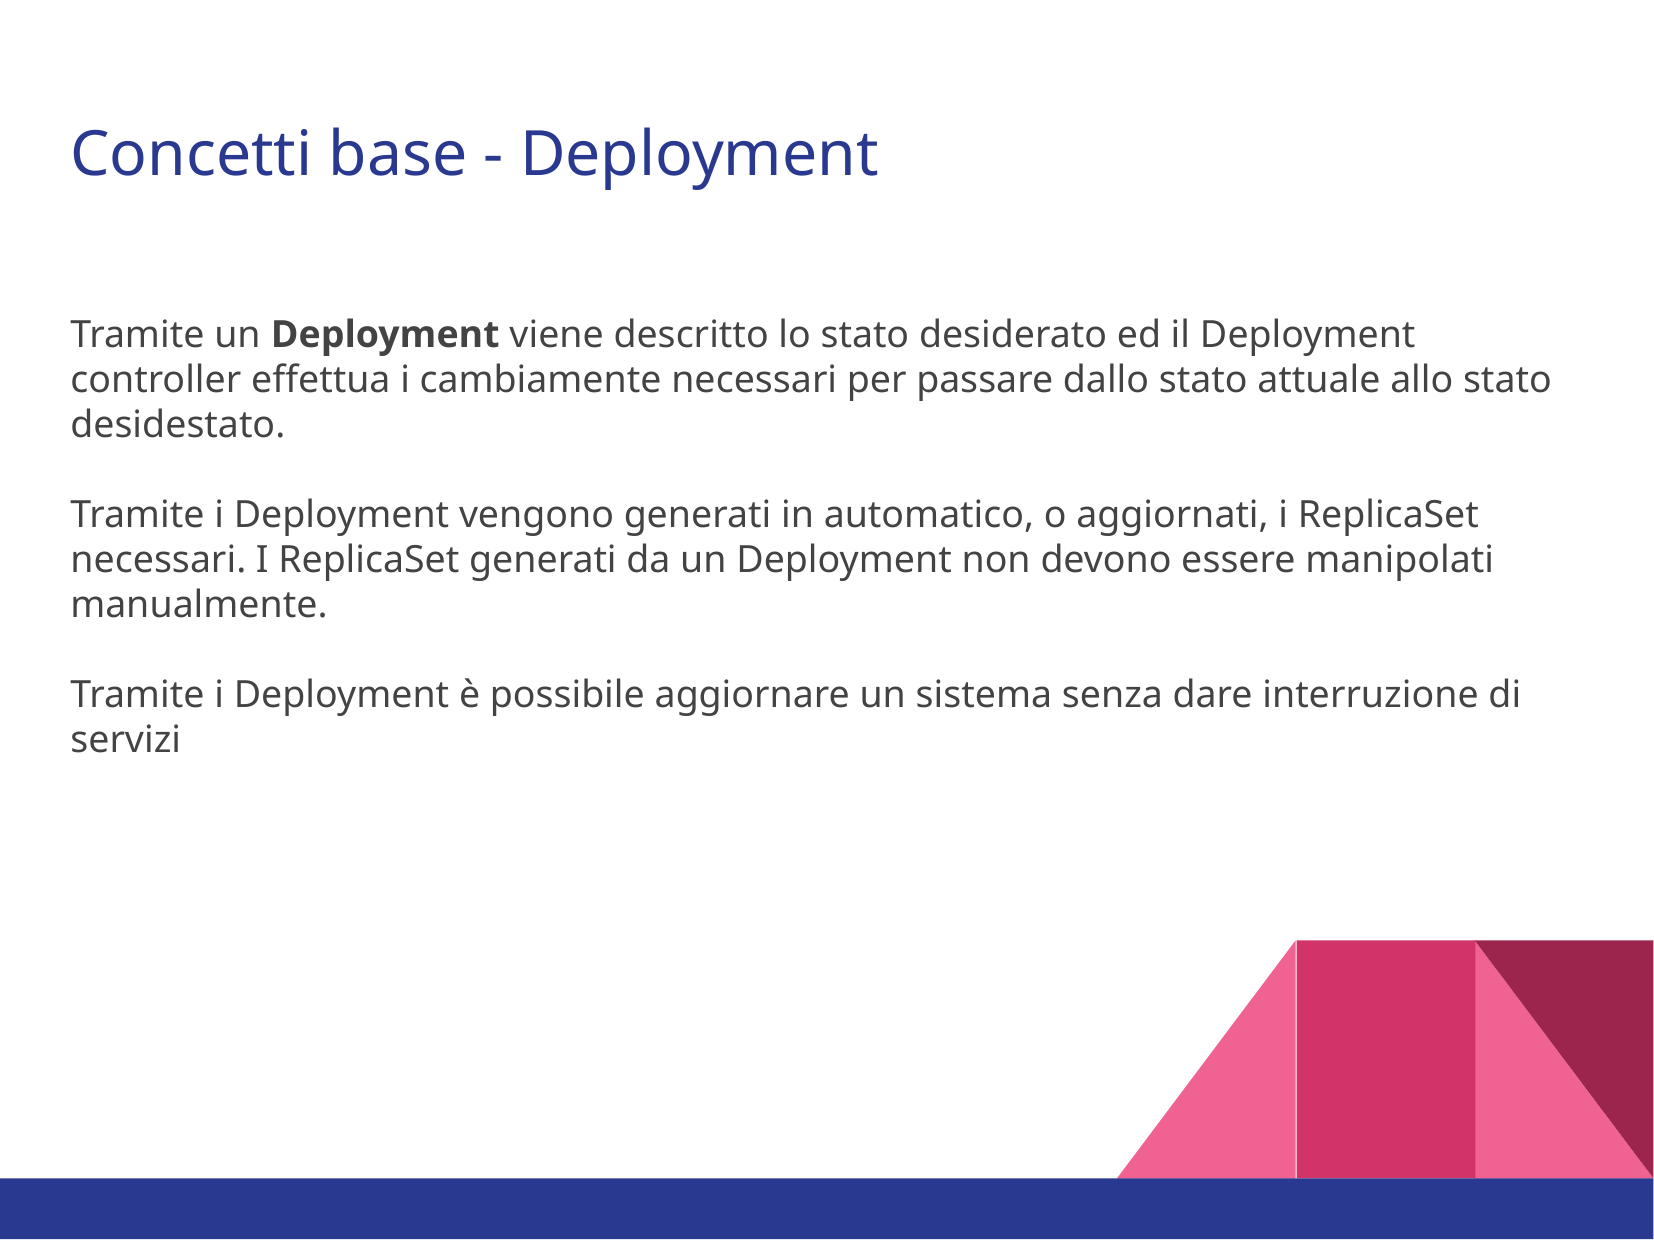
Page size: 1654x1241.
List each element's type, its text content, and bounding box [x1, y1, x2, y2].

title Concetti base - Deployment [55, 98, 1597, 245]
list Tramite un Deployment viene descritto lo stato desiderato ed il Deployment controller effettua i cambiamente necessari per passare dallo stato attuale allo stato desidestato. Tramite i Deployment vengono generati in automatico, o aggiornati, i ReplicaSet necessari. I ReplicaSet generati da un Deployment non devono essere manipolati manualmente. Tramite i Deployment è possibile aggiornare un sistema senza dare interruzione di servizi [55, 295, 1597, 1101]
